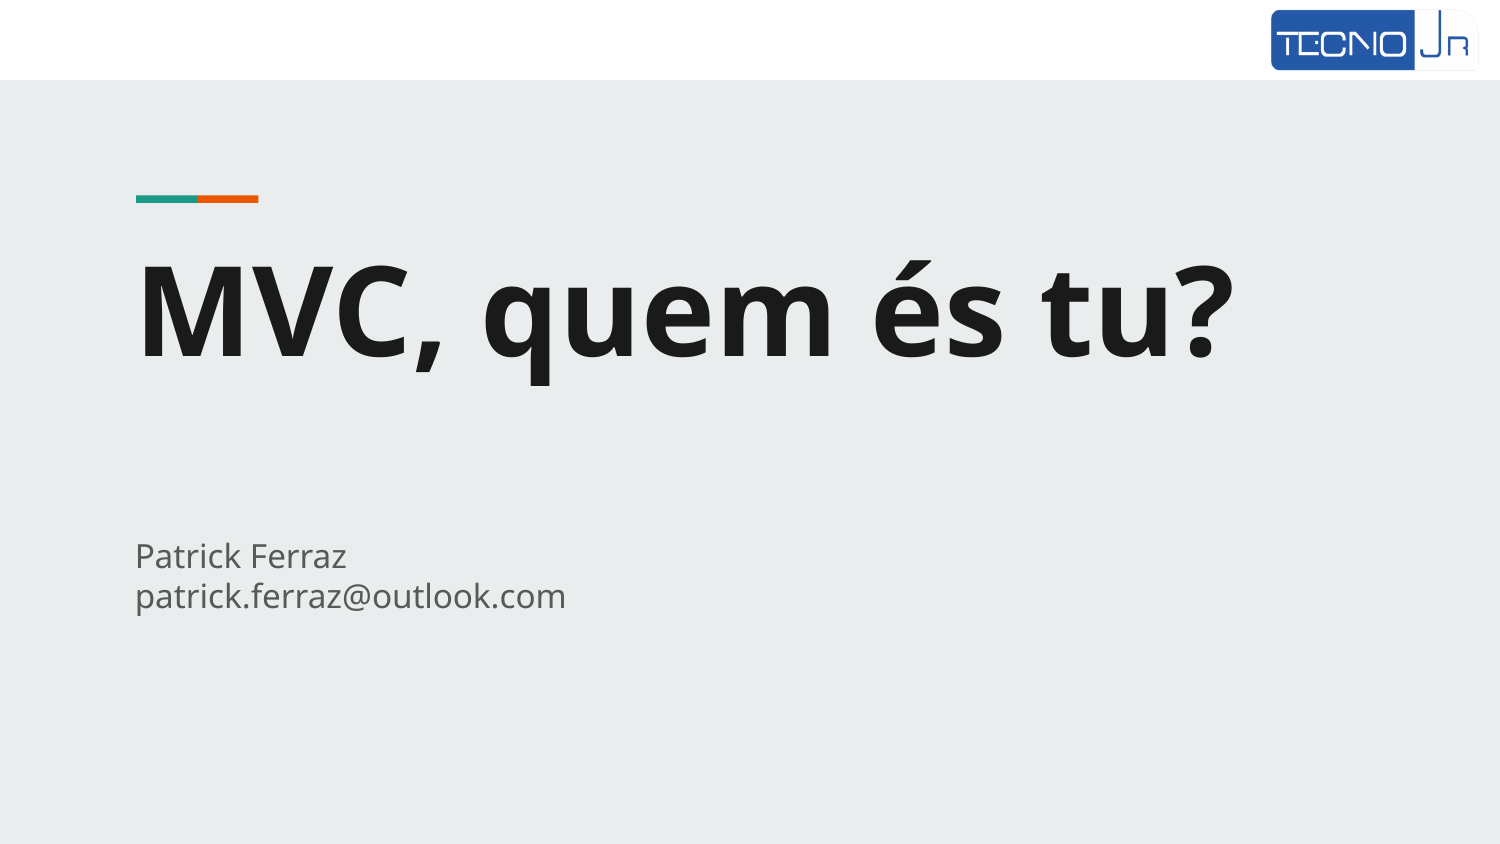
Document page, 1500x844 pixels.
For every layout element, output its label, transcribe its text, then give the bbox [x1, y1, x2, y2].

picture [1227, 0, 1500, 125]
subtitle Patrick Ferraz patrick.ferraz@outlook.com [119, 520, 1381, 610]
title MVC, quem és tu? [119, 216, 1381, 490]
